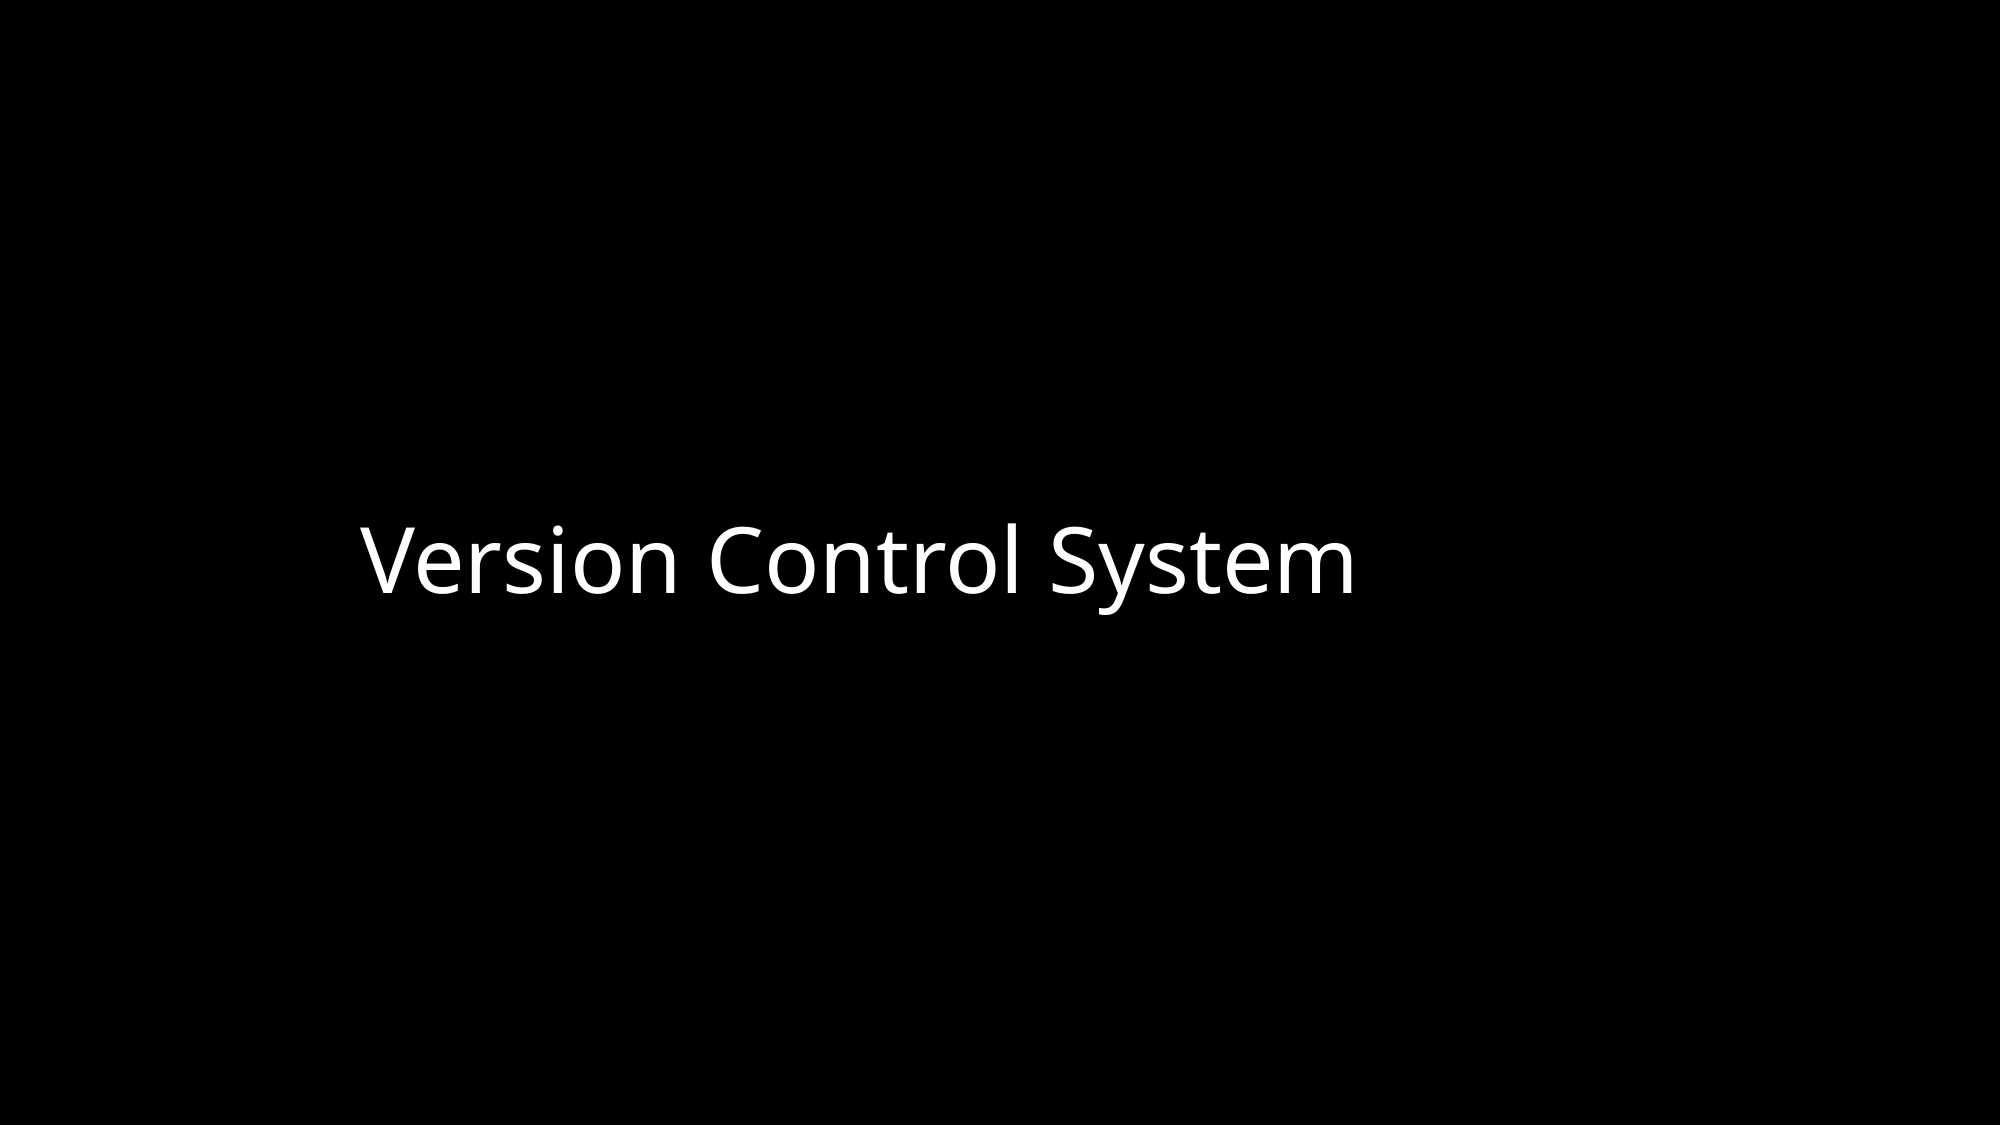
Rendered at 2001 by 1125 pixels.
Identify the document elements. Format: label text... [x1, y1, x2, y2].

title Version Control System [345, 456, 1543, 673]
